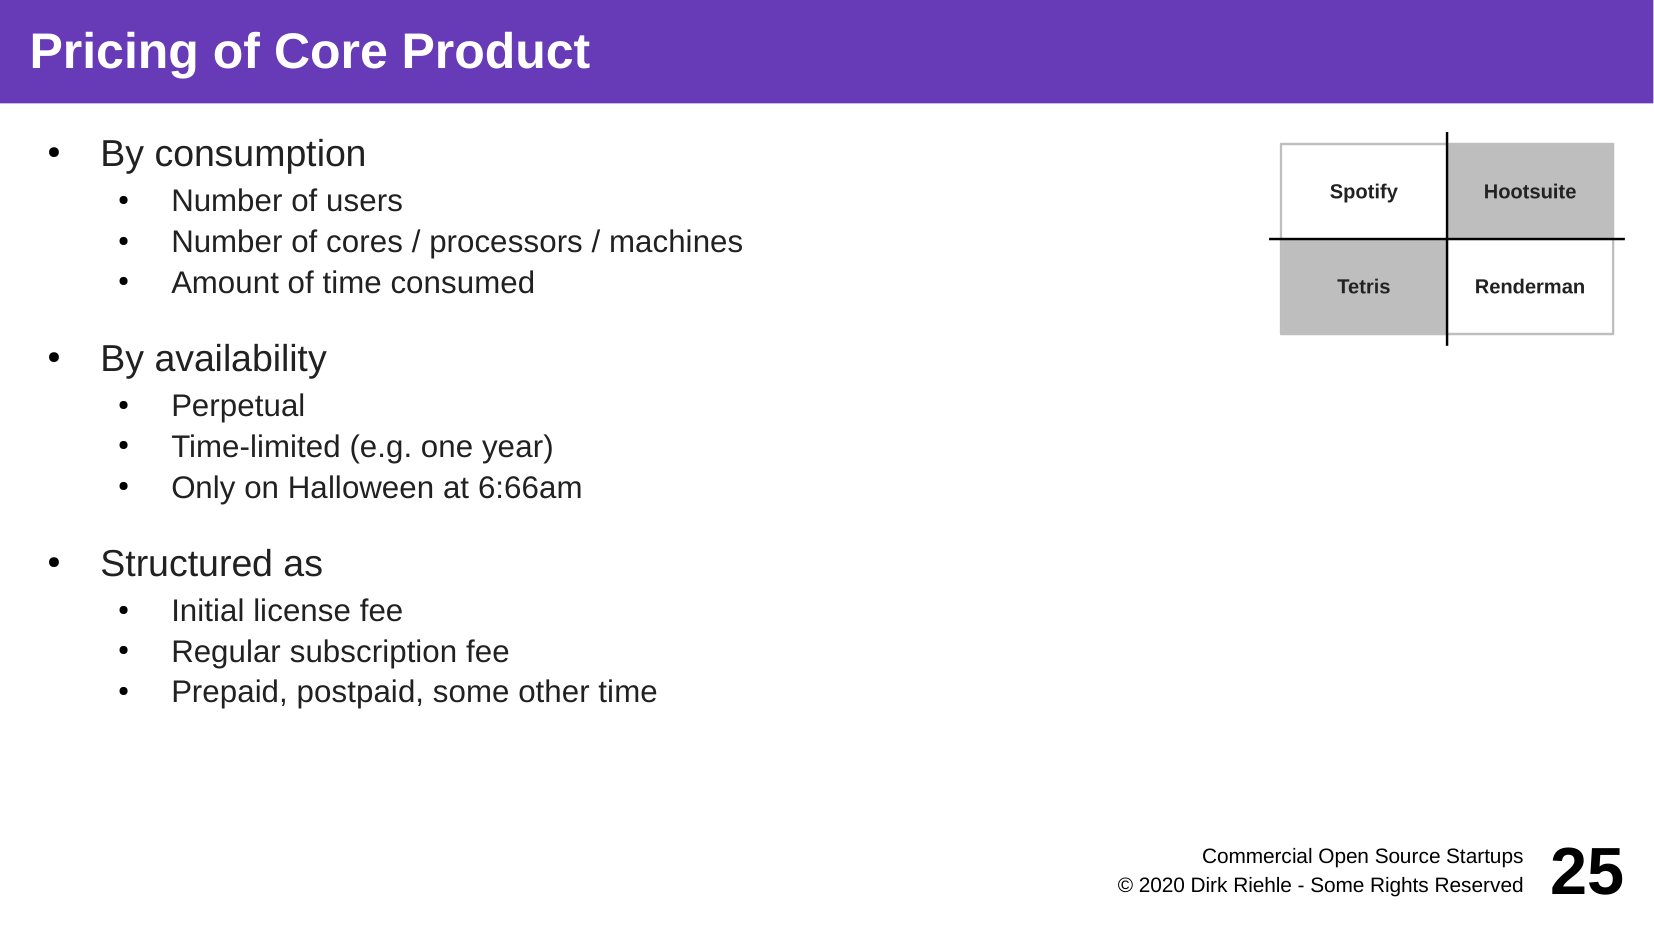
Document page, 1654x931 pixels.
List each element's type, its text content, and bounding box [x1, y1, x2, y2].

picture [1269, 132, 1625, 346]
list By consumption Number of users Number of cores / processors / machines Amount of time consumed By availability Perpetual Time-limited (e.g. one year) Only on Halloween at 6:66am Structured as Initial license fee Regular subscription fee Prepaid, postpaid, some other time [29, 132, 1625, 813]
title Pricing of Core Product [0, 0, 1654, 104]
